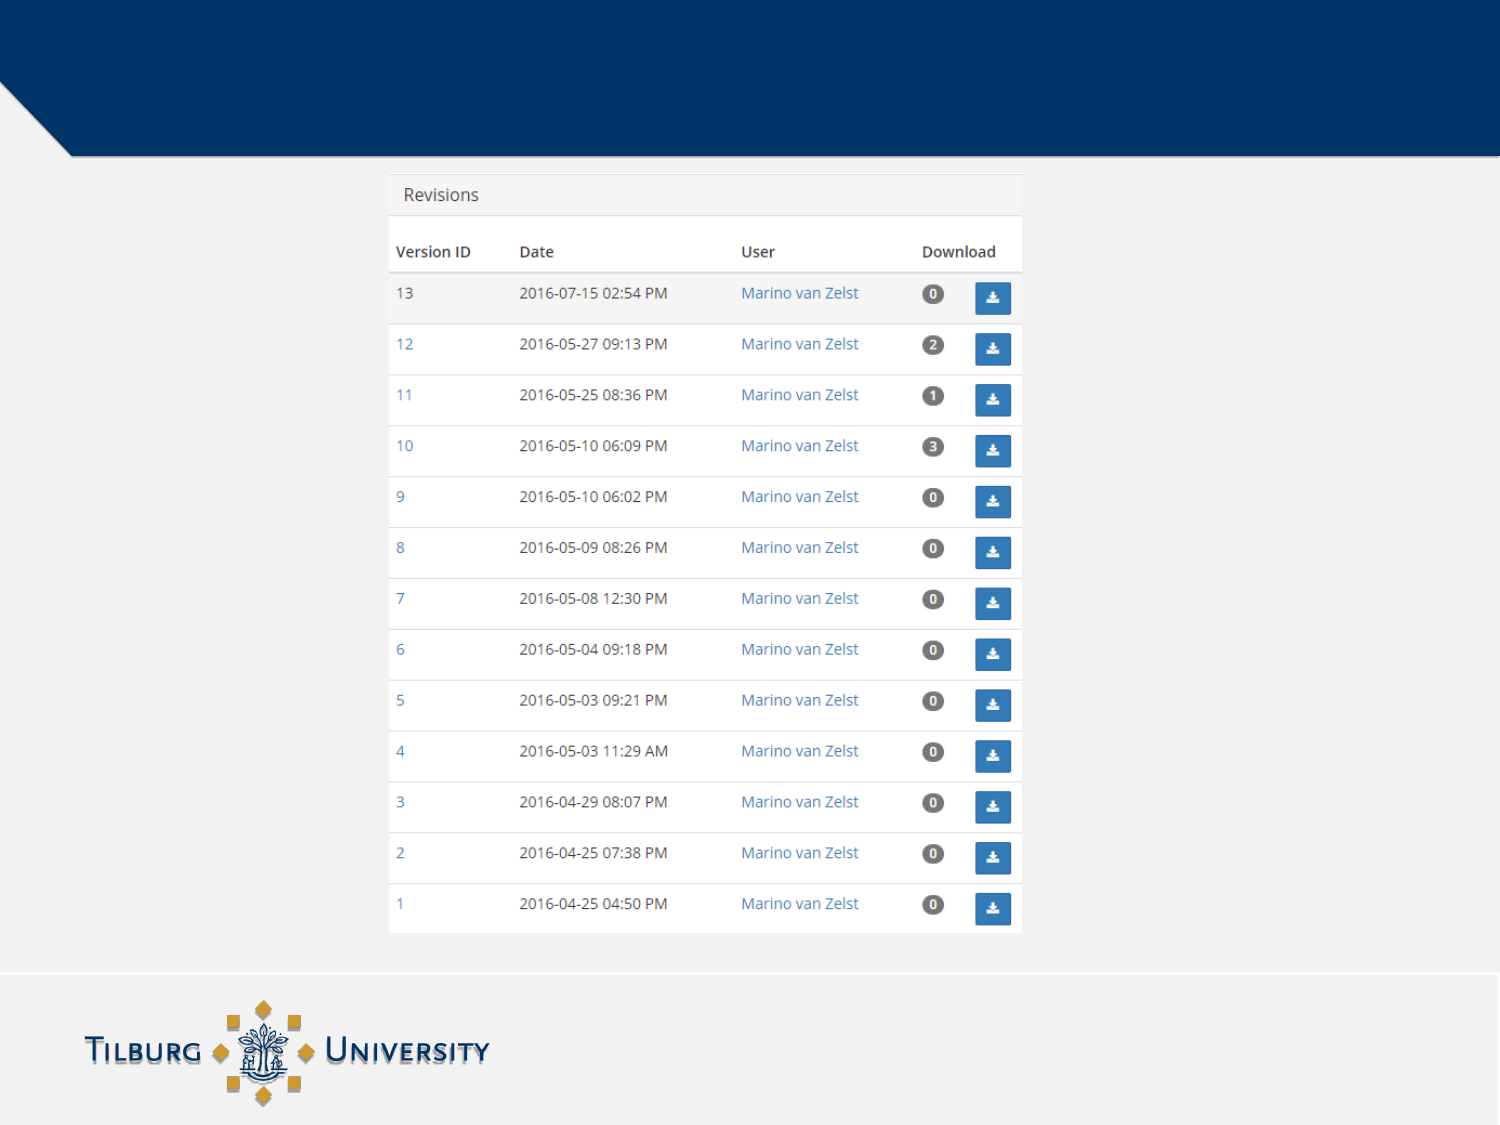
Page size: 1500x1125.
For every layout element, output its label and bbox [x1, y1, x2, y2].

picture [389, 173, 1022, 933]
